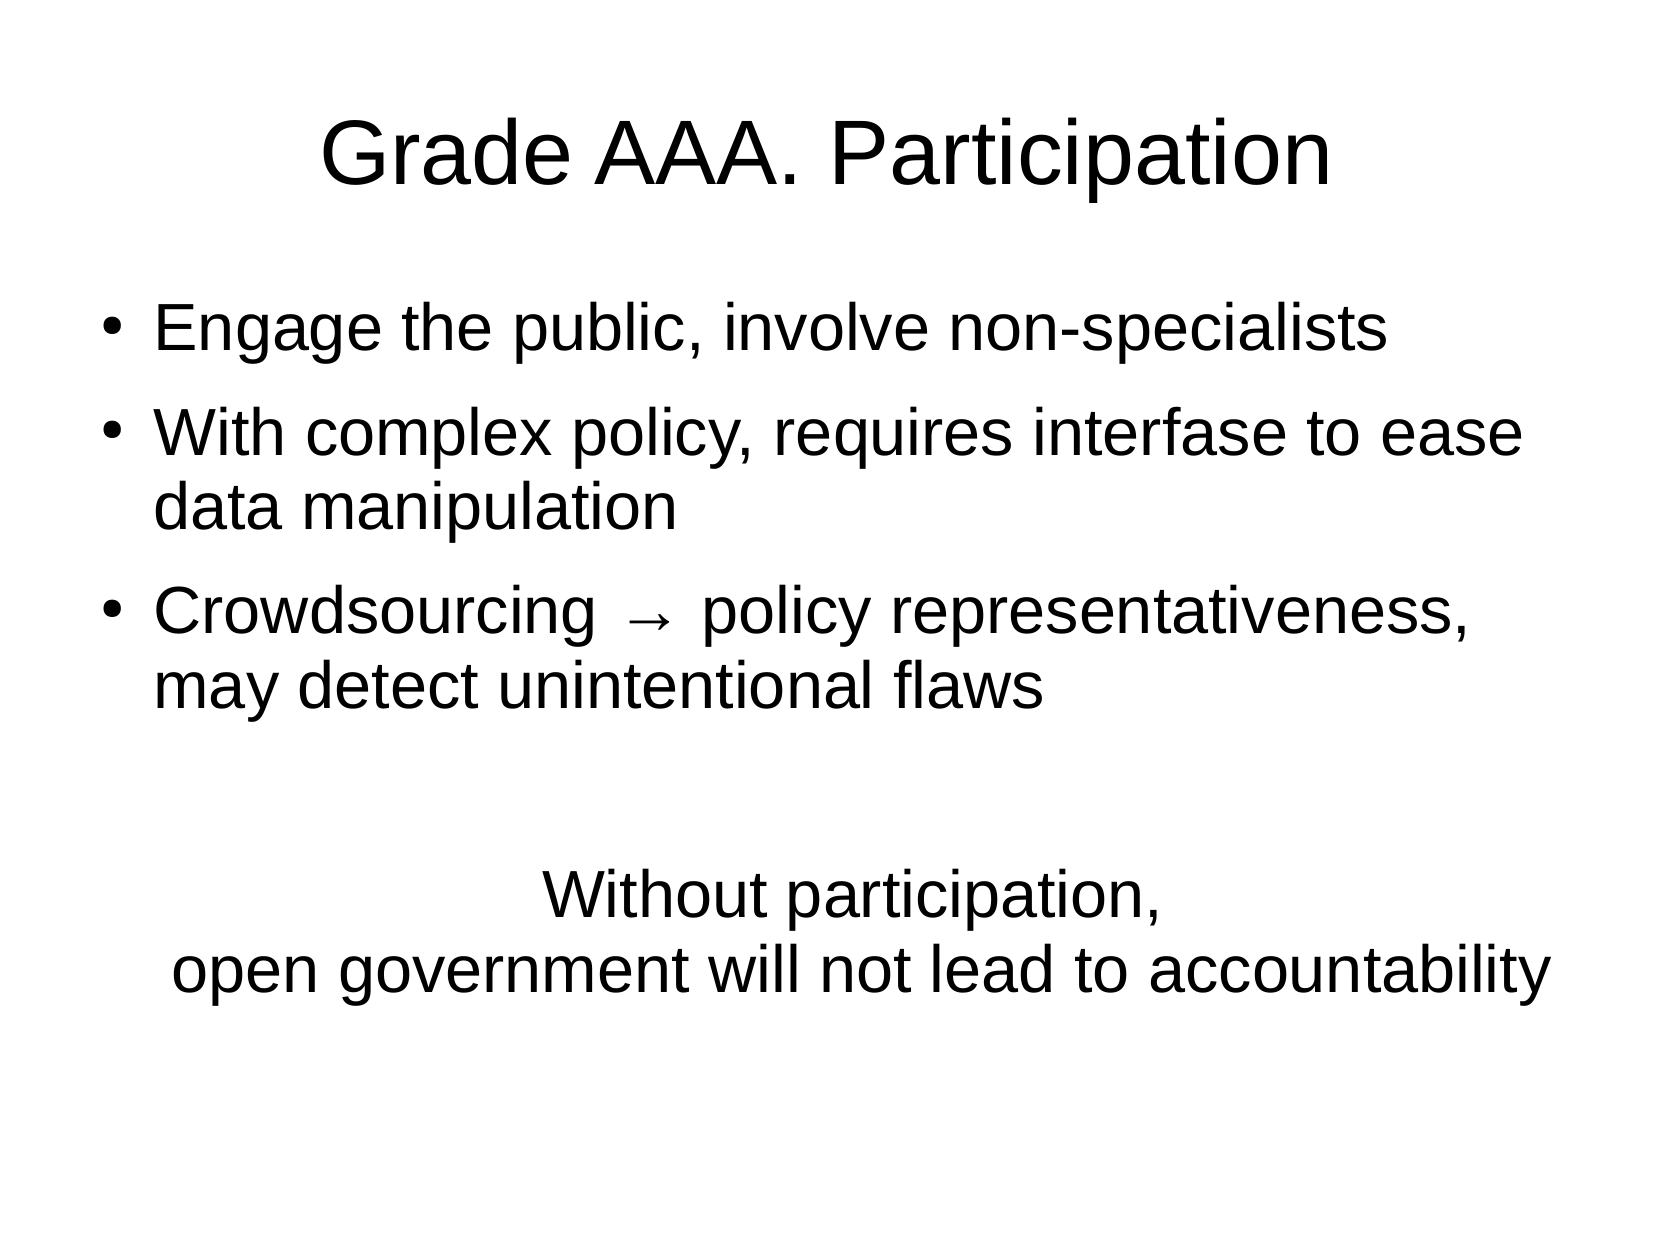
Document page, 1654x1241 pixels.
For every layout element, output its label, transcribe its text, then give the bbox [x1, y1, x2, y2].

title Grade AAA. Participation [82, 49, 1571, 257]
list Engage the public, involve non-specialists With complex policy, requires interfase to ease data manipulation Crowdsourcing → policy representativeness, may detect unintentional flaws Without participation, open government will not lead to accountability [82, 290, 1571, 1010]
